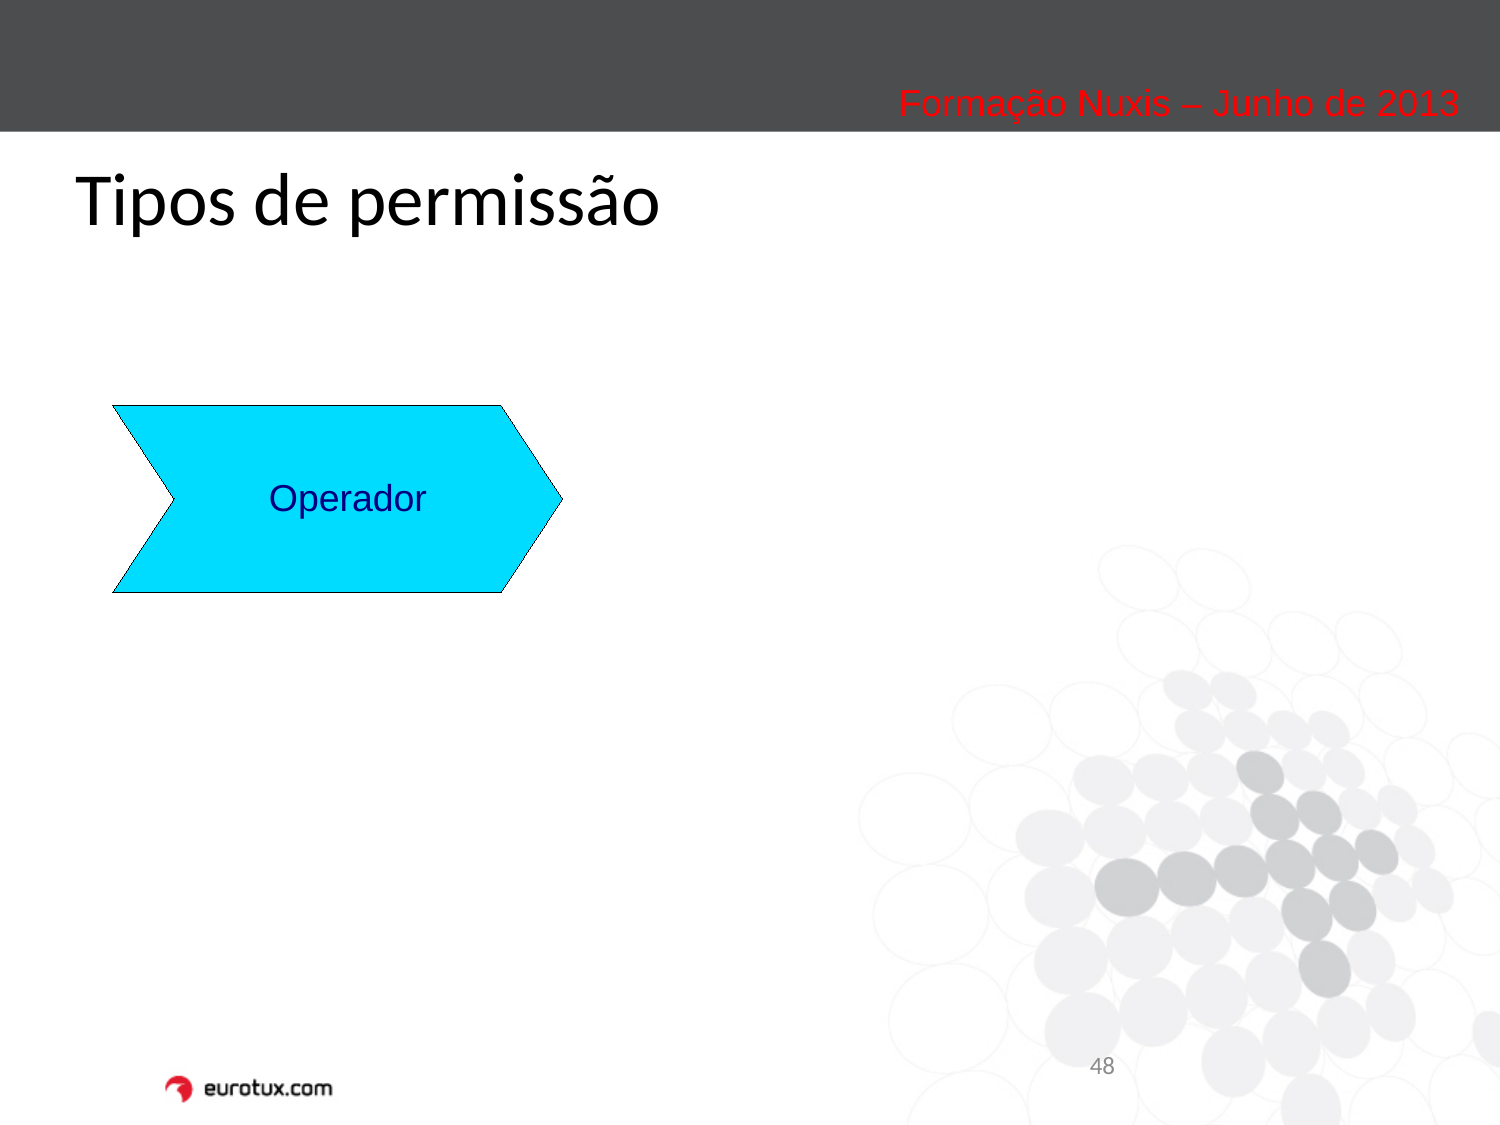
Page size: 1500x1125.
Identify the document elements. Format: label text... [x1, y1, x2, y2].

text_box Operador [112, 405, 563, 593]
picture [0, 0, 1500, 1125]
title Tipos de permissão [75, 112, 1425, 301]
